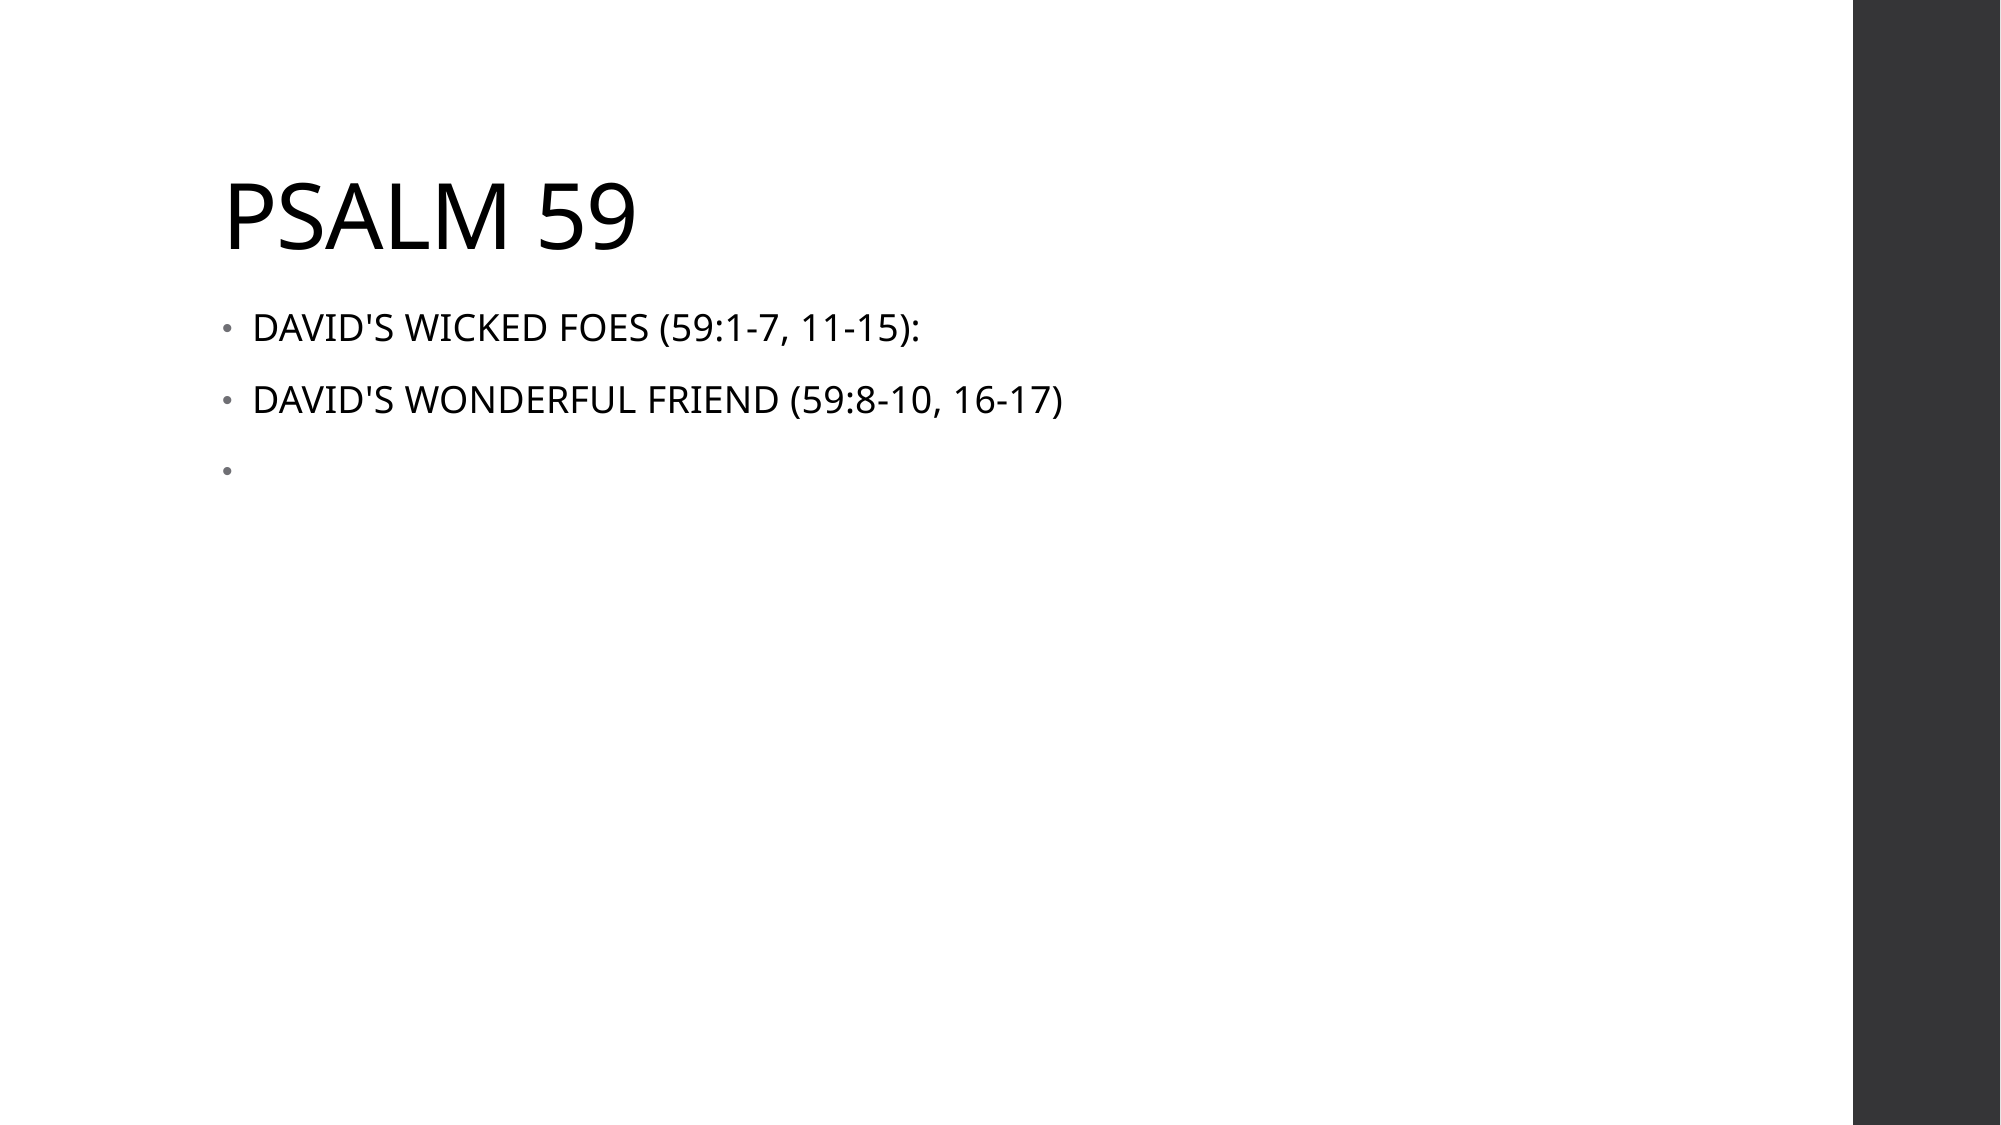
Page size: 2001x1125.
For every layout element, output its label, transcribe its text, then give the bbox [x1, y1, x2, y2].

title PSALM 59 [206, 60, 1797, 278]
list DAVID'S WICKED FOES (59:1-7, 11-15): DAVID'S WONDERFUL FRIEND (59:8-10, 16-17) [206, 299, 1617, 1014]
